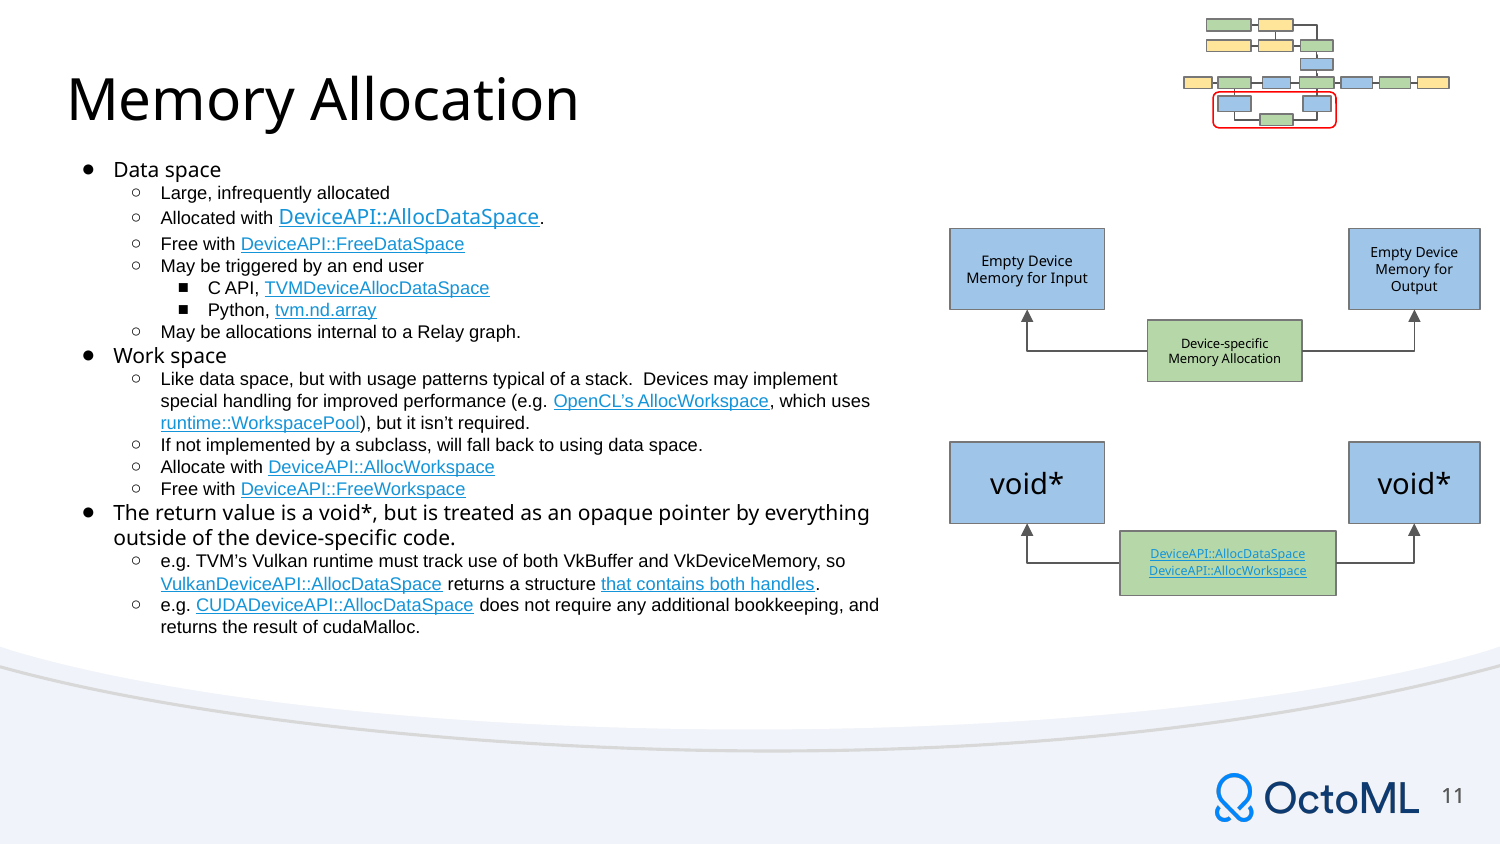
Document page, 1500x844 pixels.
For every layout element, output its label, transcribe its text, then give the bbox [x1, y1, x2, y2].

slide_number <number> [1389, 764, 1480, 830]
text_box DeviceAPI::AllocDataSpace DeviceAPI::AllocWorkspace [1119, 530, 1336, 596]
title Memory Allocation [51, 47, 1449, 142]
text_box Empty Device Memory for Output [1349, 228, 1480, 310]
list Data space Large, infrequently allocated Allocated with DeviceAPI::AllocDataSpace. Free with DeviceAPI::FreeDataSpace May be triggered by an end user C API, TVMDeviceAllocDataSpace Python, tvm.nd.array May be allocations internal to a Relay graph. Work space Like data space, but with usage patterns typical of a stack. Devices may implement special handling for improved performance (e.g. OpenCL’s AllocWorkspace, which uses runtime::WorkspacePool), but it isn’t required. If not implemented by a subclass, will fall back to using data space. Allocate with DeviceAPI::AllocWorkspace Free with DeviceAPI::FreeWorkspace The return value is a void*, but is treated as an opaque pointer by everything outside of the device-specific code. e.g. TVM’s Vulkan runtime must track use of both VkBuffer and VkDeviceMemory, so VulkanDeviceAPI::AllocDataSpace returns a structure that contains both handles. e.g. CUDADeviceAPI::AllocDataSpace does not require any additional bookkeeping, and returns the result of cudaMalloc. [51, 141, 910, 667]
picture [1215, 773, 1389, 822]
text_box void* [1349, 442, 1480, 524]
text_box Device-specific Memory Allocation [1147, 320, 1302, 382]
text_box void* [950, 442, 1105, 524]
text_box Empty Device Memory for Input [950, 228, 1105, 310]
